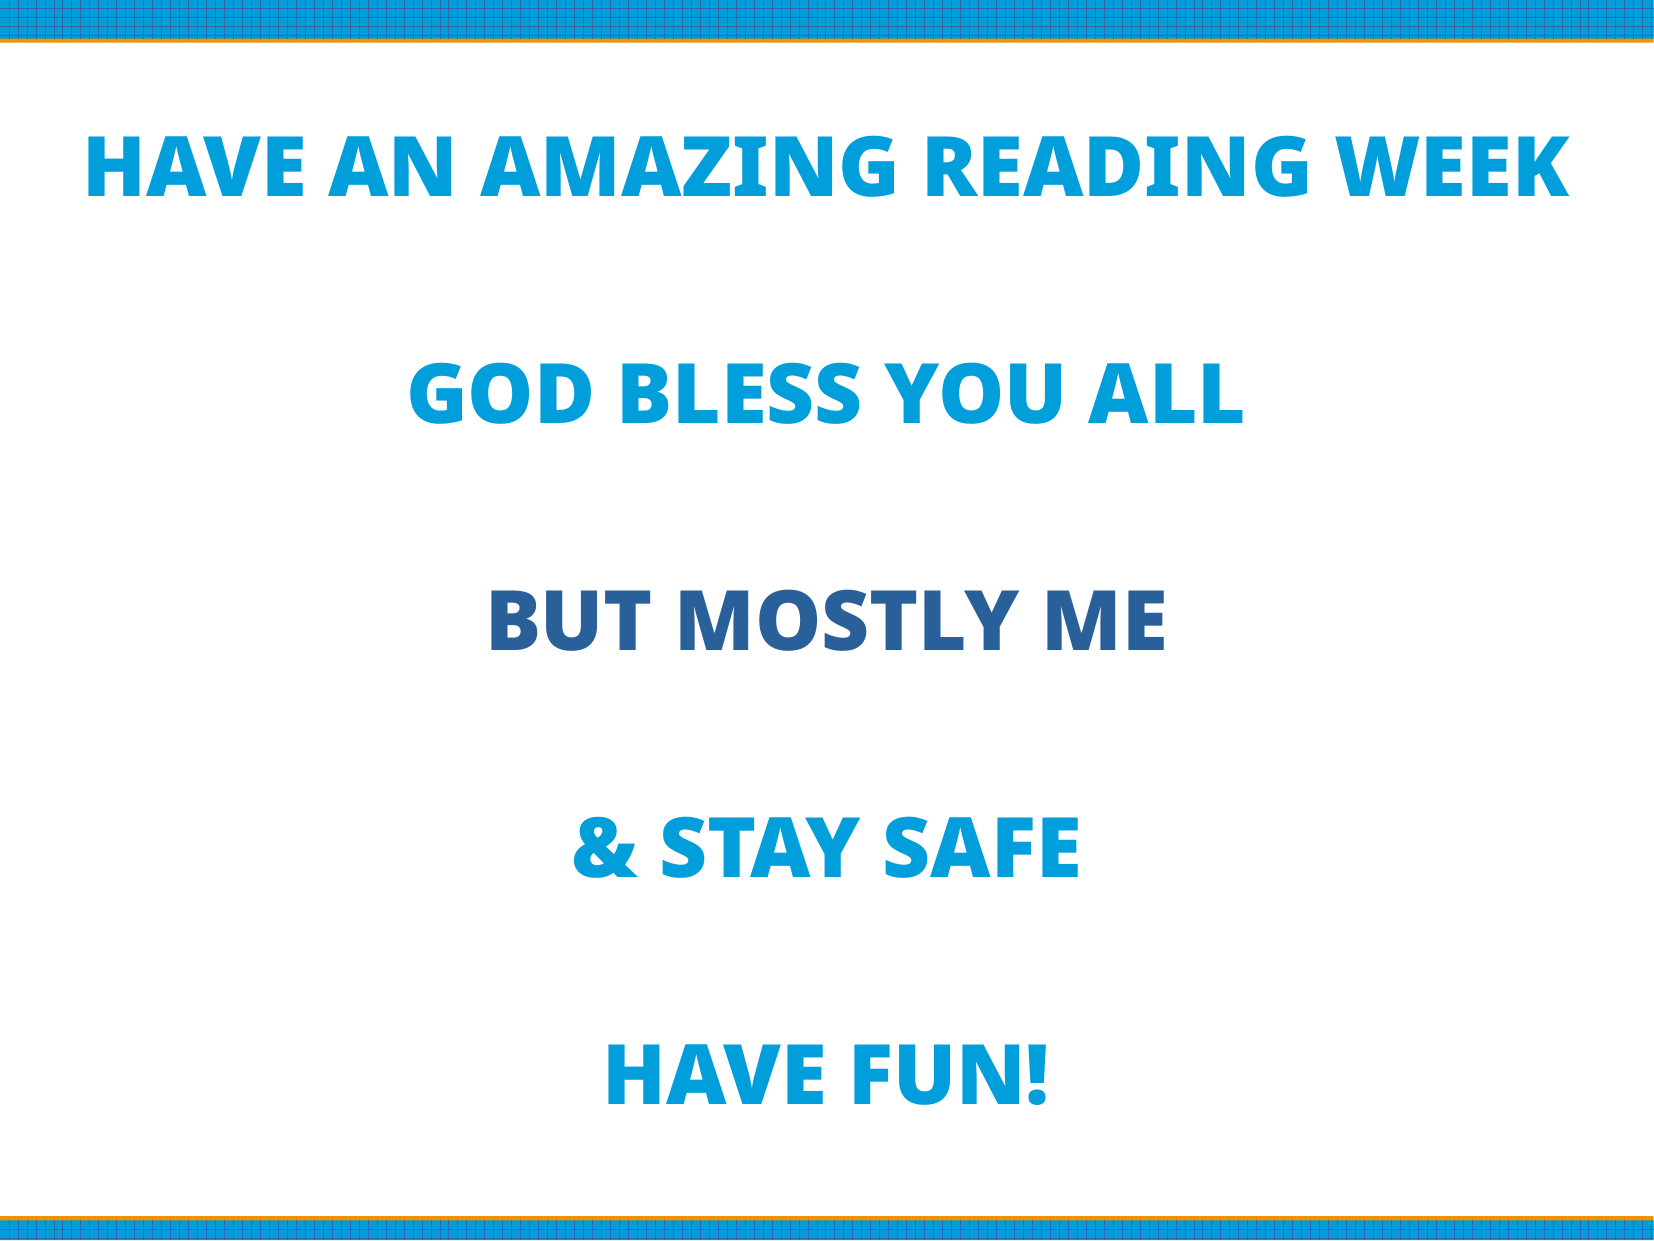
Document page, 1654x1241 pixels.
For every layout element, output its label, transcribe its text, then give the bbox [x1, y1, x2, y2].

subtitle HAVE AN AMAZING READING WEEK GOD BLESS YOU ALL BUT MOSTLY ME & STAY SAFE HAVE FUN! [82, 137, 1571, 1098]
